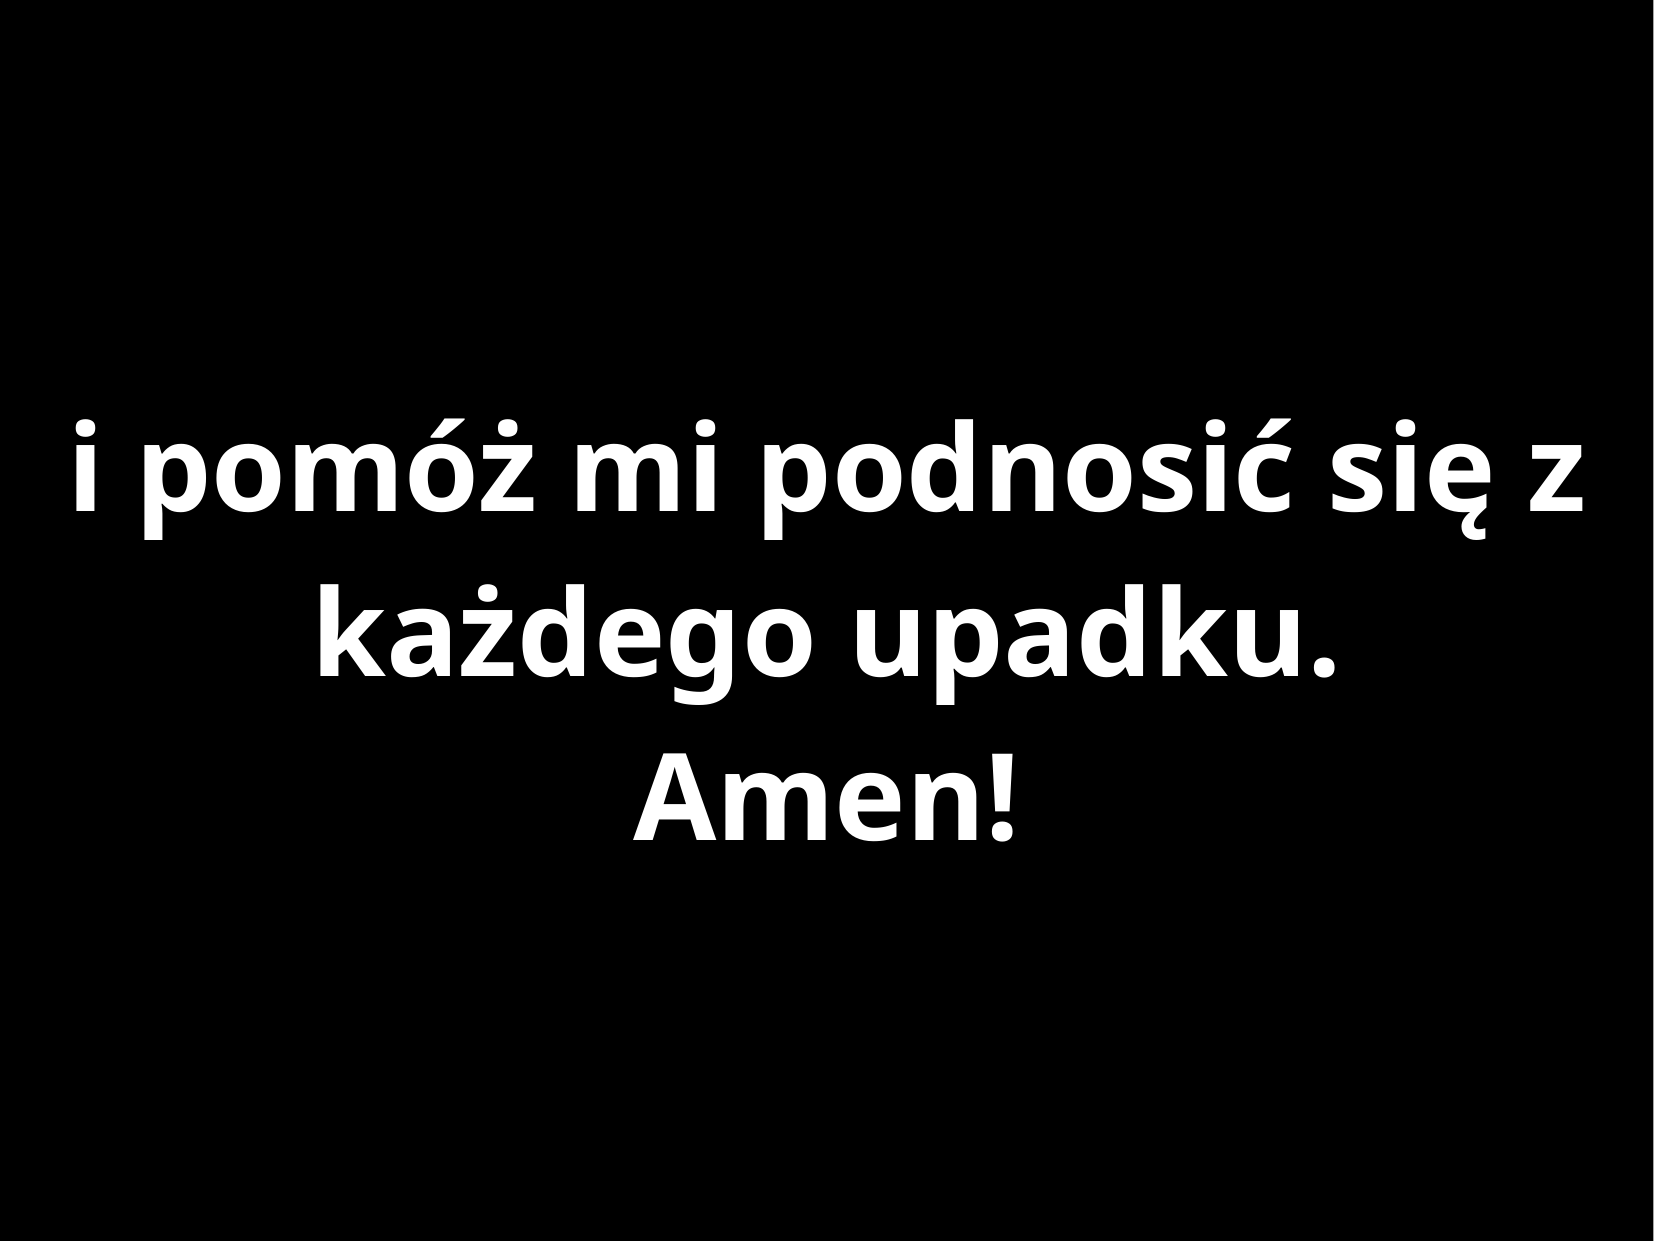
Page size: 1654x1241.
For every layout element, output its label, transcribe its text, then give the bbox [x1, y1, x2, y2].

title i pomóż mi podnosić się z każdego upadku. Amen! [0, 0, 1654, 1241]
